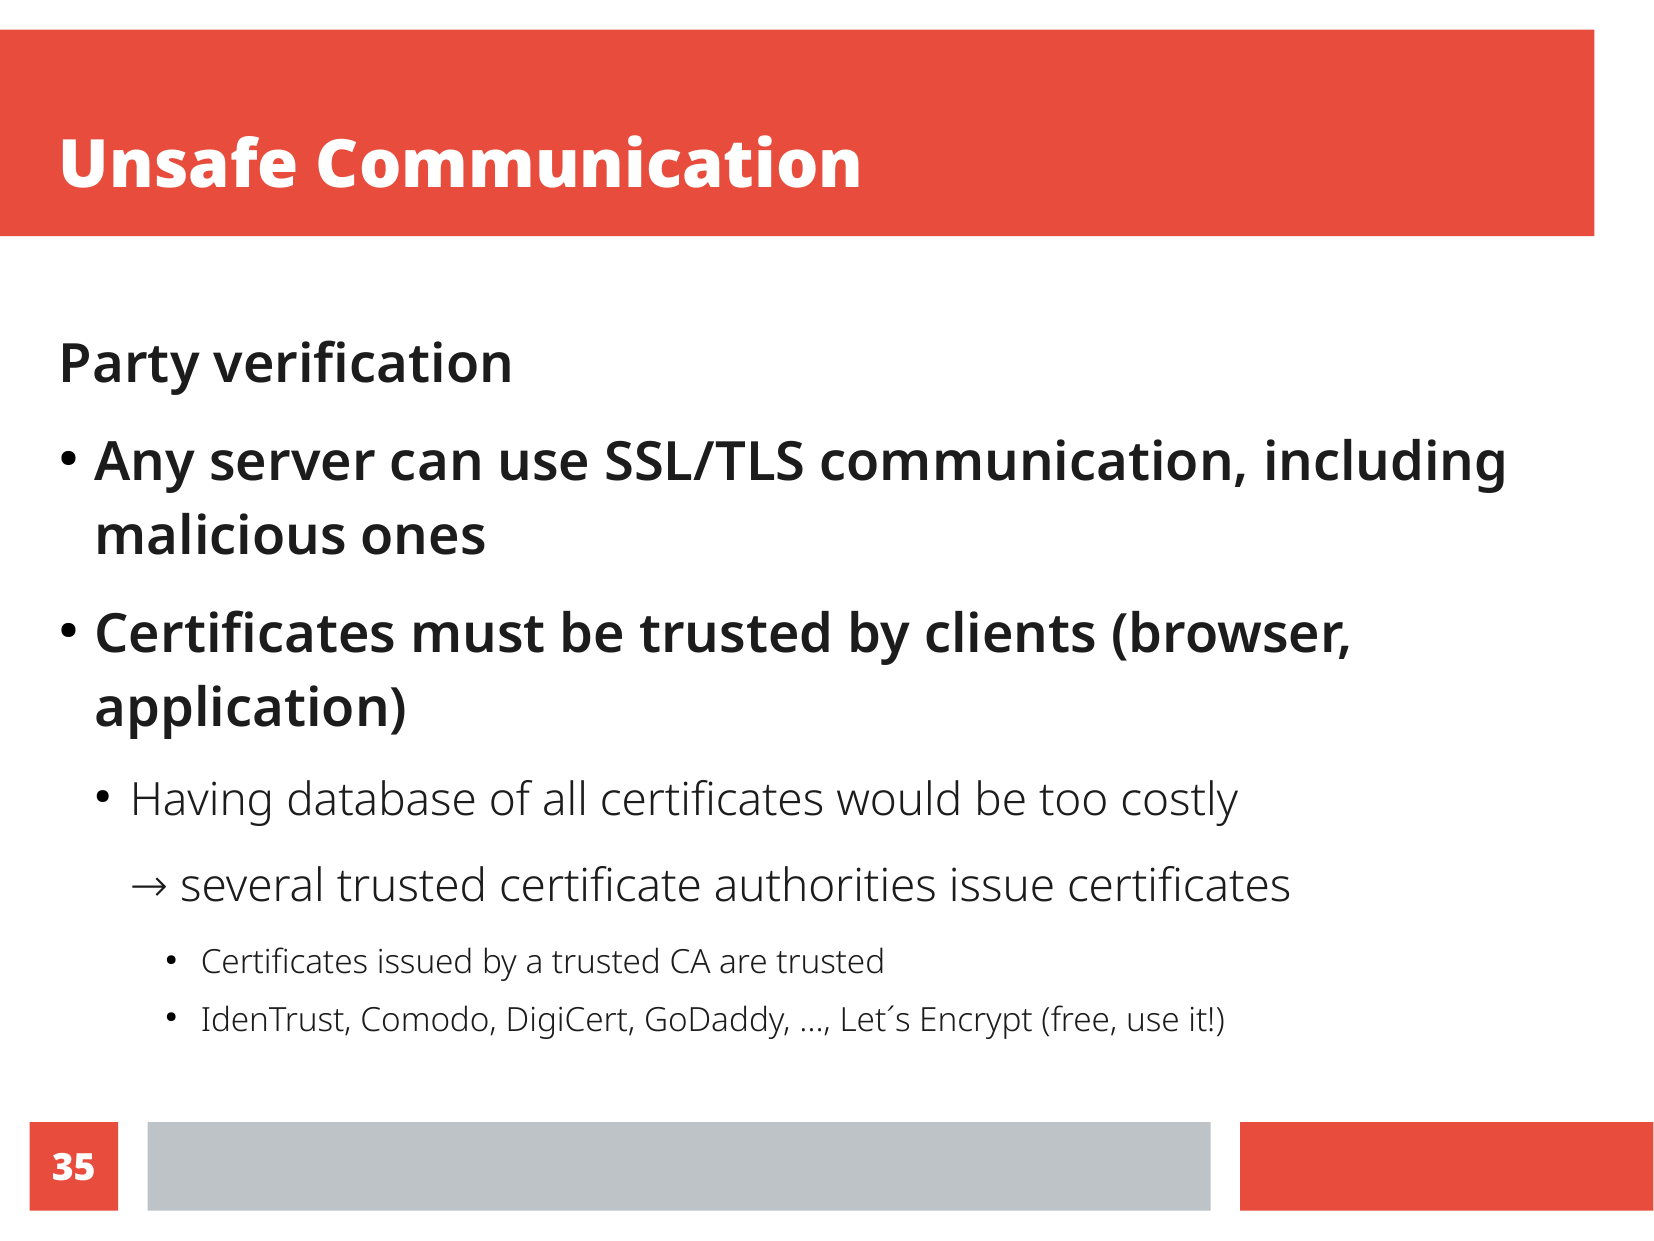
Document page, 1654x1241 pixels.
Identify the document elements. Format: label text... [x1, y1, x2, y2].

list Party verification Any server can use SSL/TLS communication, including malicious ones Certificates must be trusted by clients (browser, application) Having database of all certificates would be too costly → several trusted certificate authorities issue certificates Certificates issued by a trusted CA are trusted IdenTrust, Comodo, DigiCert, GoDaddy, …, Let´s Encrypt (free, use it!) [59, 324, 1565, 1093]
title Unsafe Communication [59, 59, 1595, 207]
